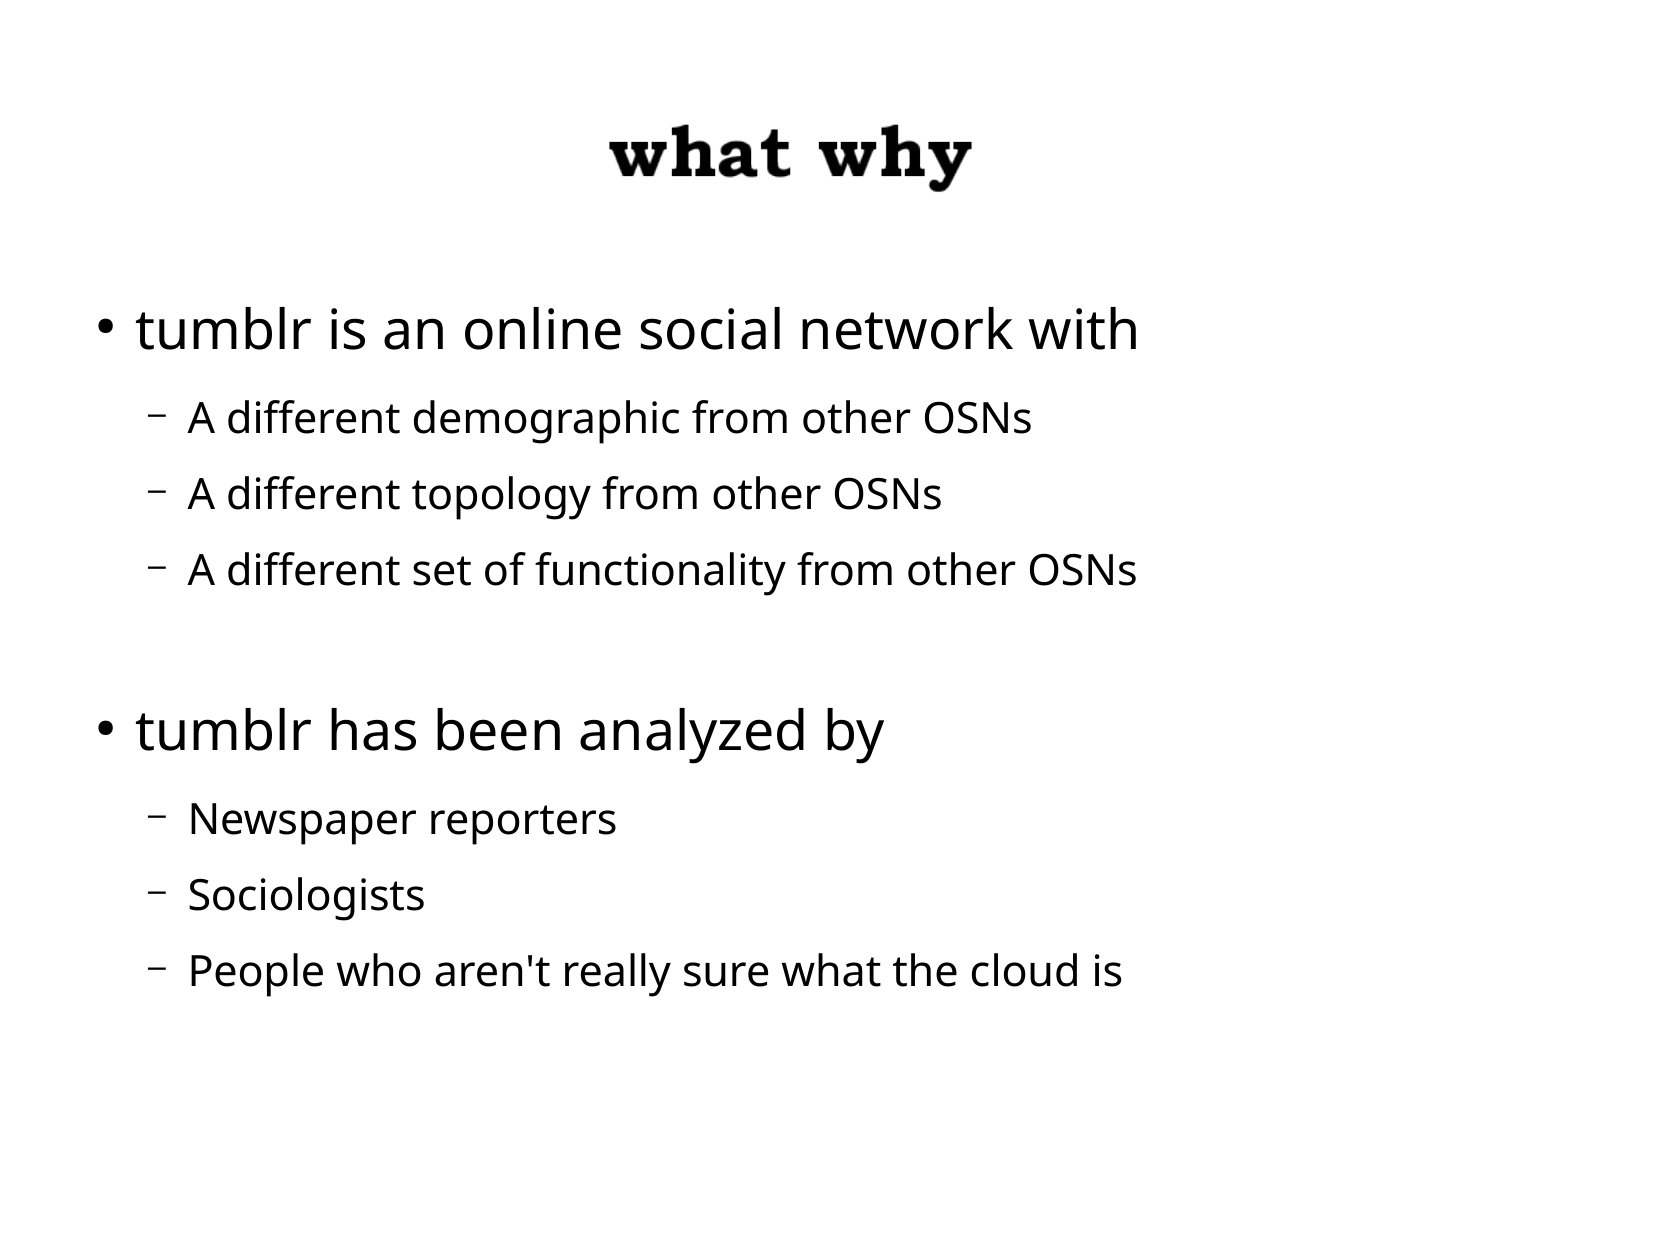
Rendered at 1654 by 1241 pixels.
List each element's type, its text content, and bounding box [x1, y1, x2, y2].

list tumblr is an online social network with A different demographic from other OSNs A different topology from other OSNs A different set of functionality from other OSNs tumblr has been analyzed by Newspaper reporters Sociologists People who aren't really sure what the cloud is [82, 290, 1571, 1010]
picture [600, 98, 1460, 208]
